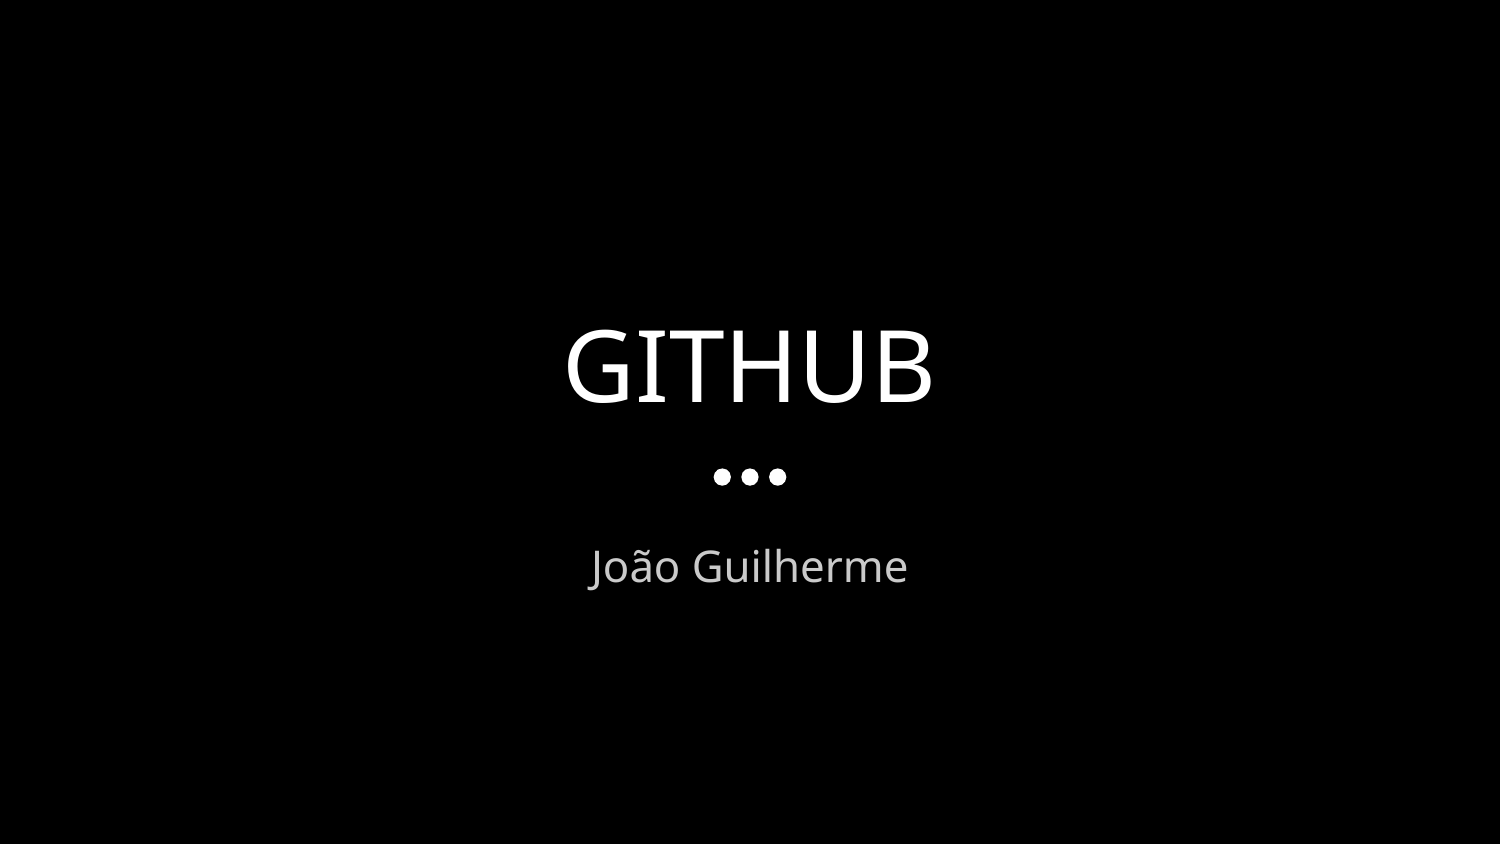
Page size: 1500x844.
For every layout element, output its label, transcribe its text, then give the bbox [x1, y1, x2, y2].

subtitle João Guilherme [110, 520, 1390, 651]
title GITHUB [110, 162, 1390, 447]
